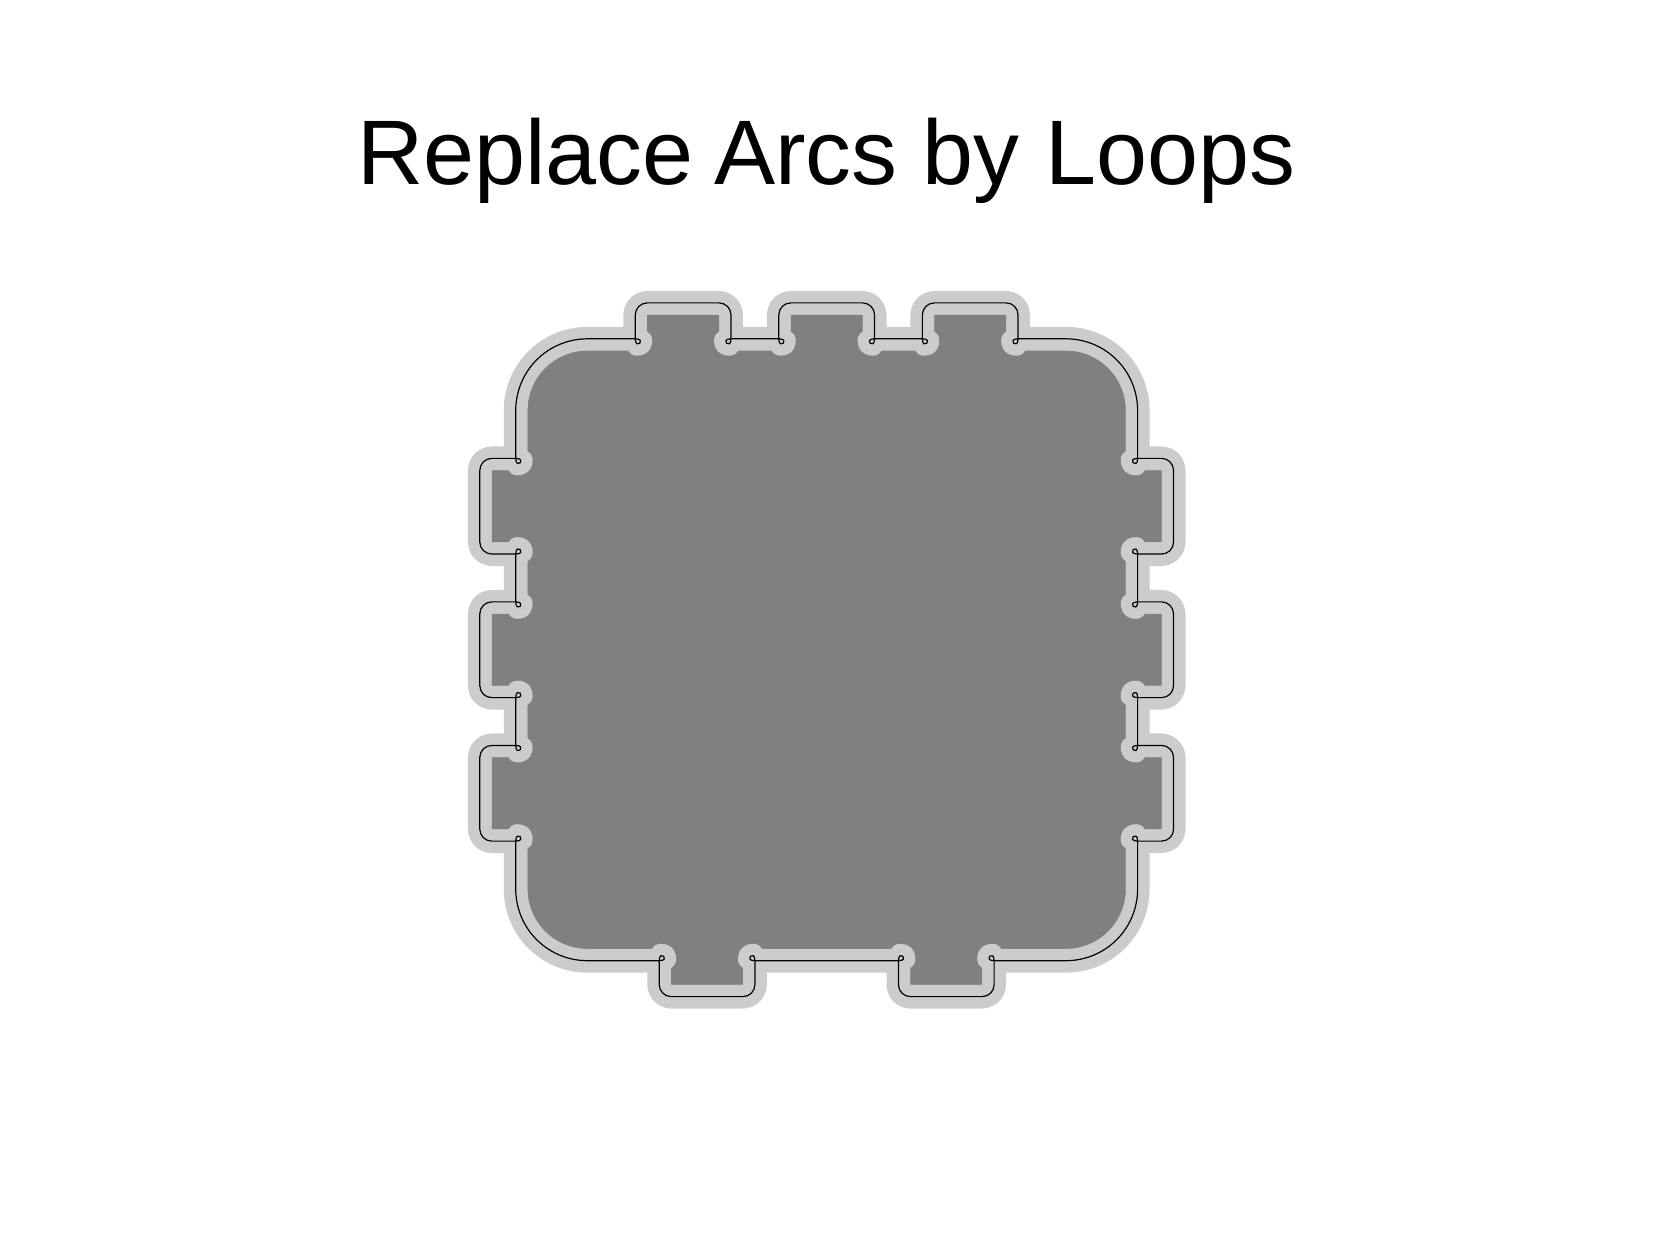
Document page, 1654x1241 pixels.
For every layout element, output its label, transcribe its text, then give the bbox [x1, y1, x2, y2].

picture [467, 290, 1187, 1010]
title Replace Arcs by Loops [82, 49, 1571, 257]
